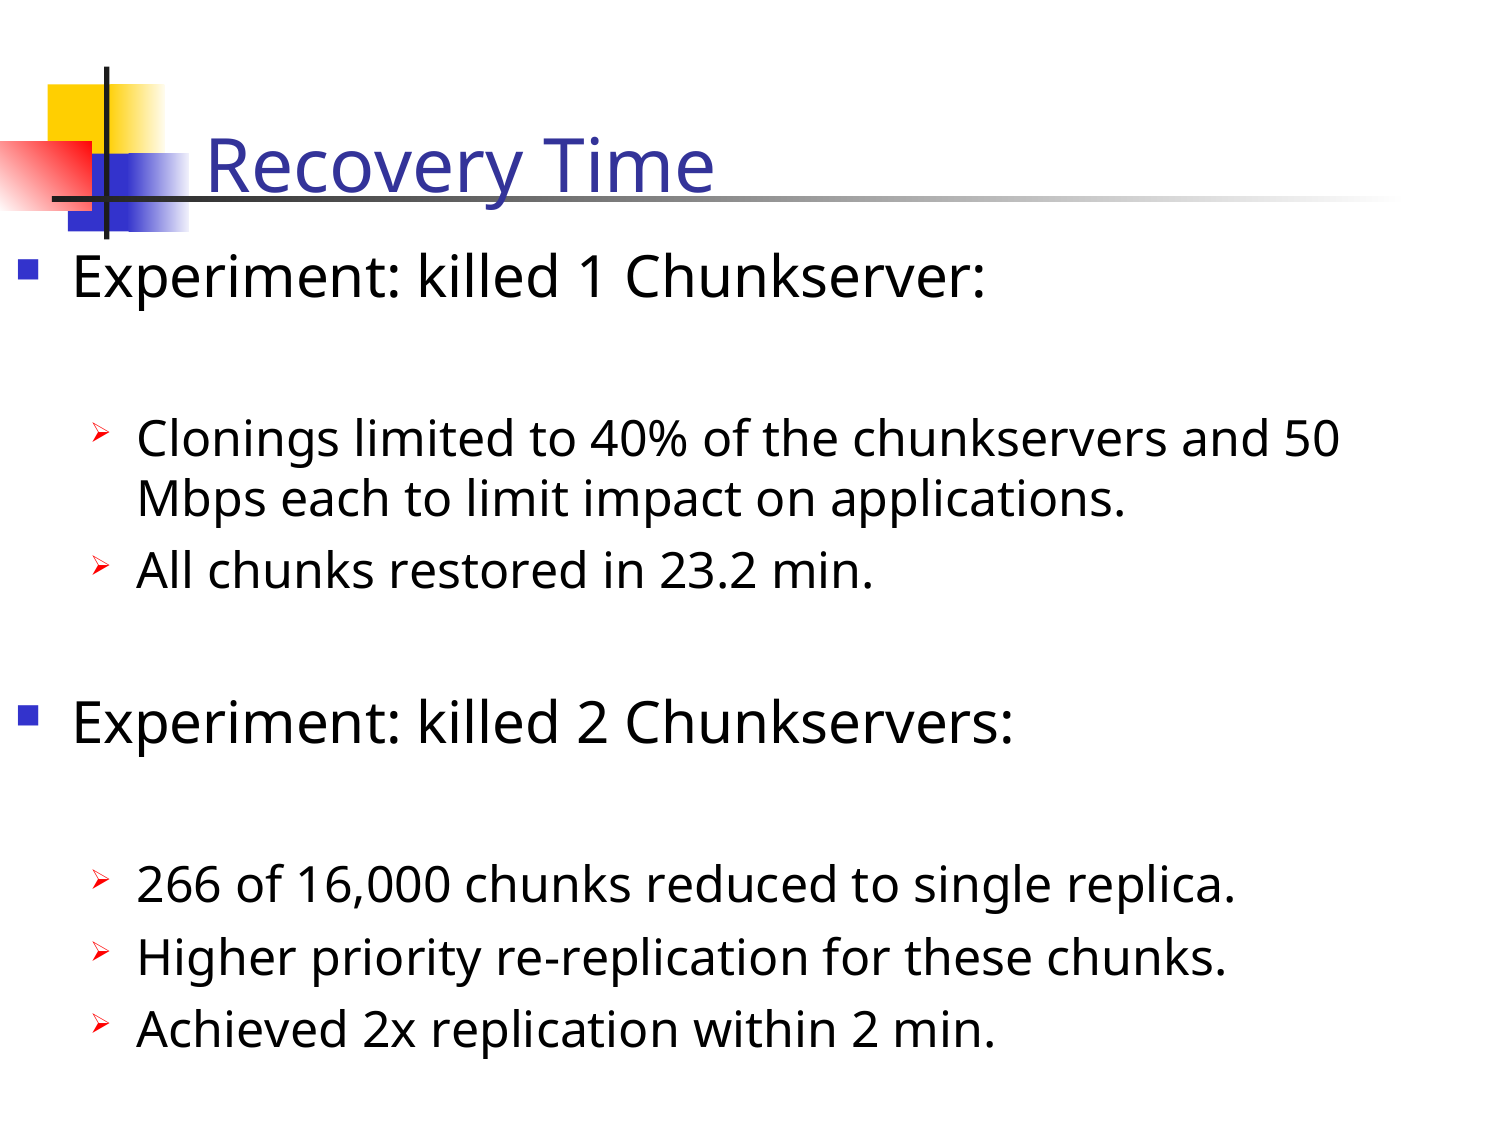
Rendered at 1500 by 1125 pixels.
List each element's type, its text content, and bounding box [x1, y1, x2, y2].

text_box Experiment: killed 1 Chunkserver: Clonings limited to 40% of the chunkservers and 50 Mbps each to limit impact on applications. All chunks restored in 23.2 min. Experiment: killed 2 Chunkservers: 266 of 16,000 chunks reduced to single replica. Higher priority re-replication for these chunks. Achieved 2x replication within 2 min. [0, 231, 1500, 1125]
text_box Recovery Time [189, 77, 1468, 215]
